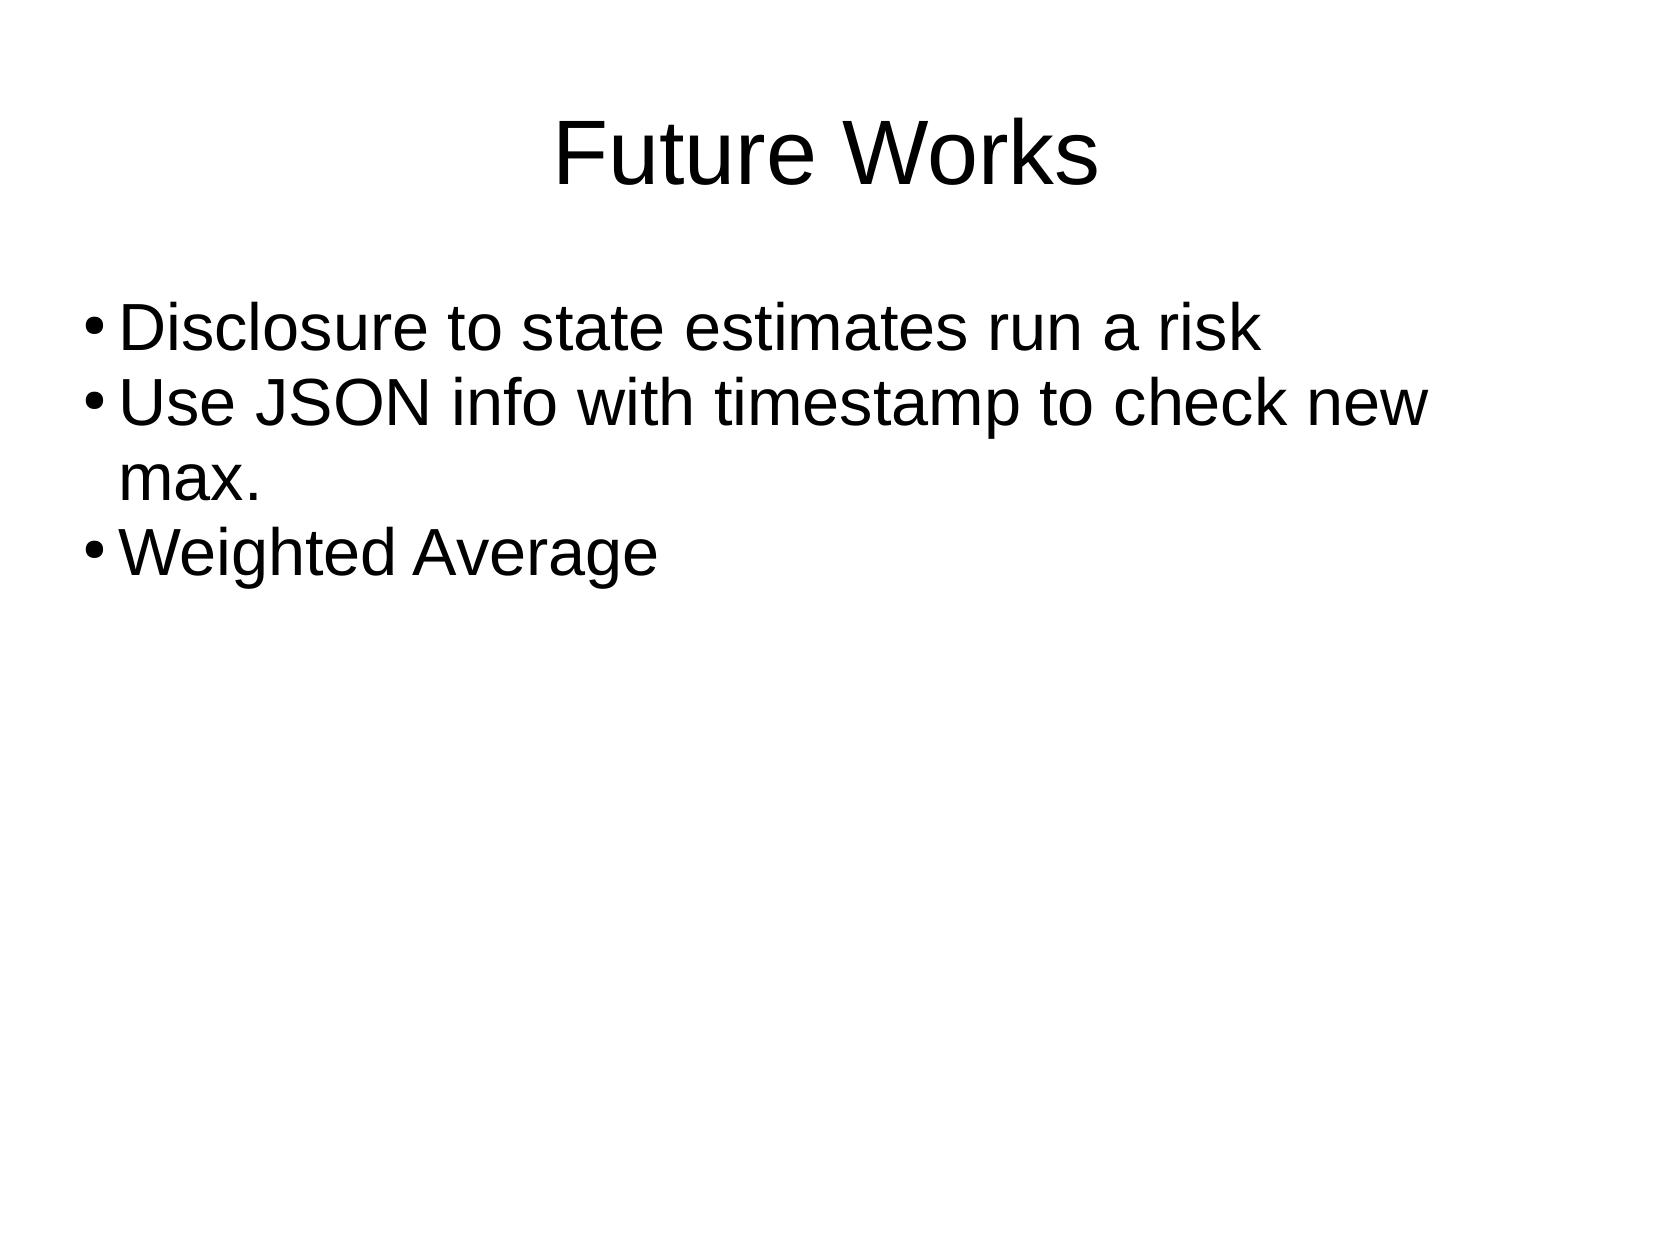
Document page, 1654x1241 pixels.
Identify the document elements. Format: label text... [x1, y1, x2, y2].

subtitle Disclosure to state estimates run a risk Use JSON info with timestamp to check new max. Weighted Average [82, 290, 1571, 1010]
title Future Works [82, 49, 1571, 257]
